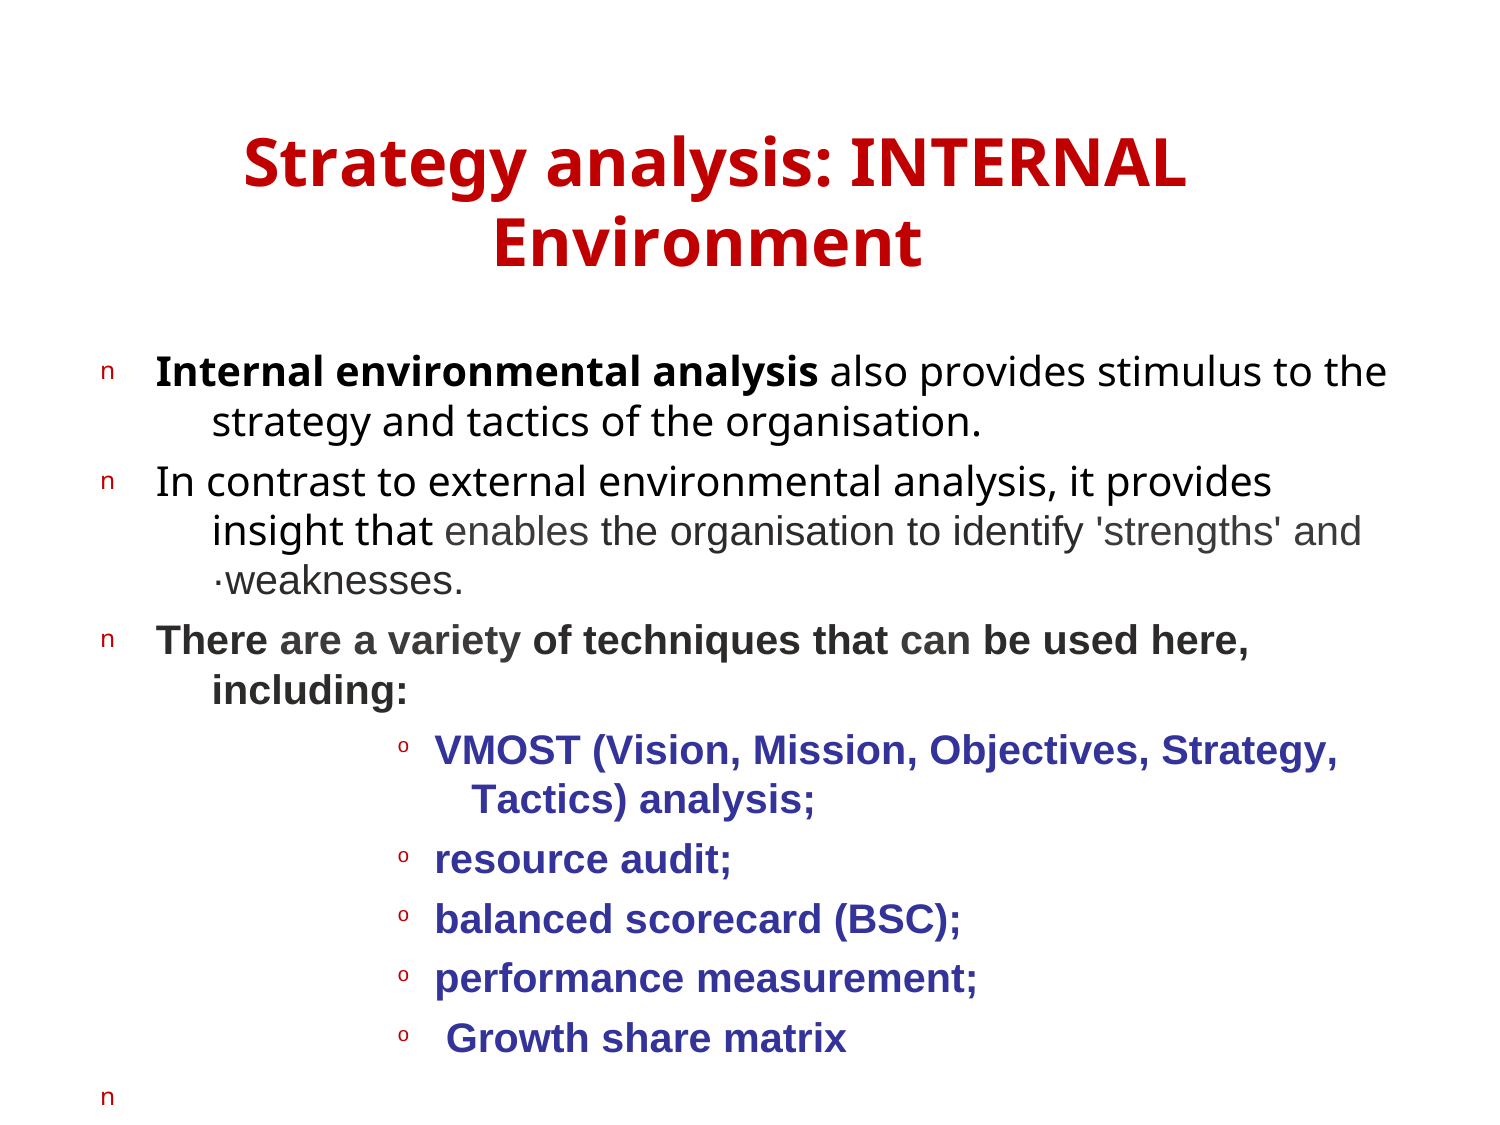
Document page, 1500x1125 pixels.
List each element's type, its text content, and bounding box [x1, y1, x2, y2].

title Strategy analysis: INTERNAL Environment [145, 90, 1288, 288]
list Internal environmental analysis also provides stimulus to the strategy and tactics of the organisation. In contrast to external environmental analysis, it provides insight that enables the organisation to identify 'strengths' and ·weaknesses. There are a variety of techniques that can be used here, including: VMOST (Vision, Mission, Objectives, Strategy, Tactics) analysis; resource audit; balanced scorecard (BSC); performance measurement; Growth share matrix [85, 338, 1415, 1076]
